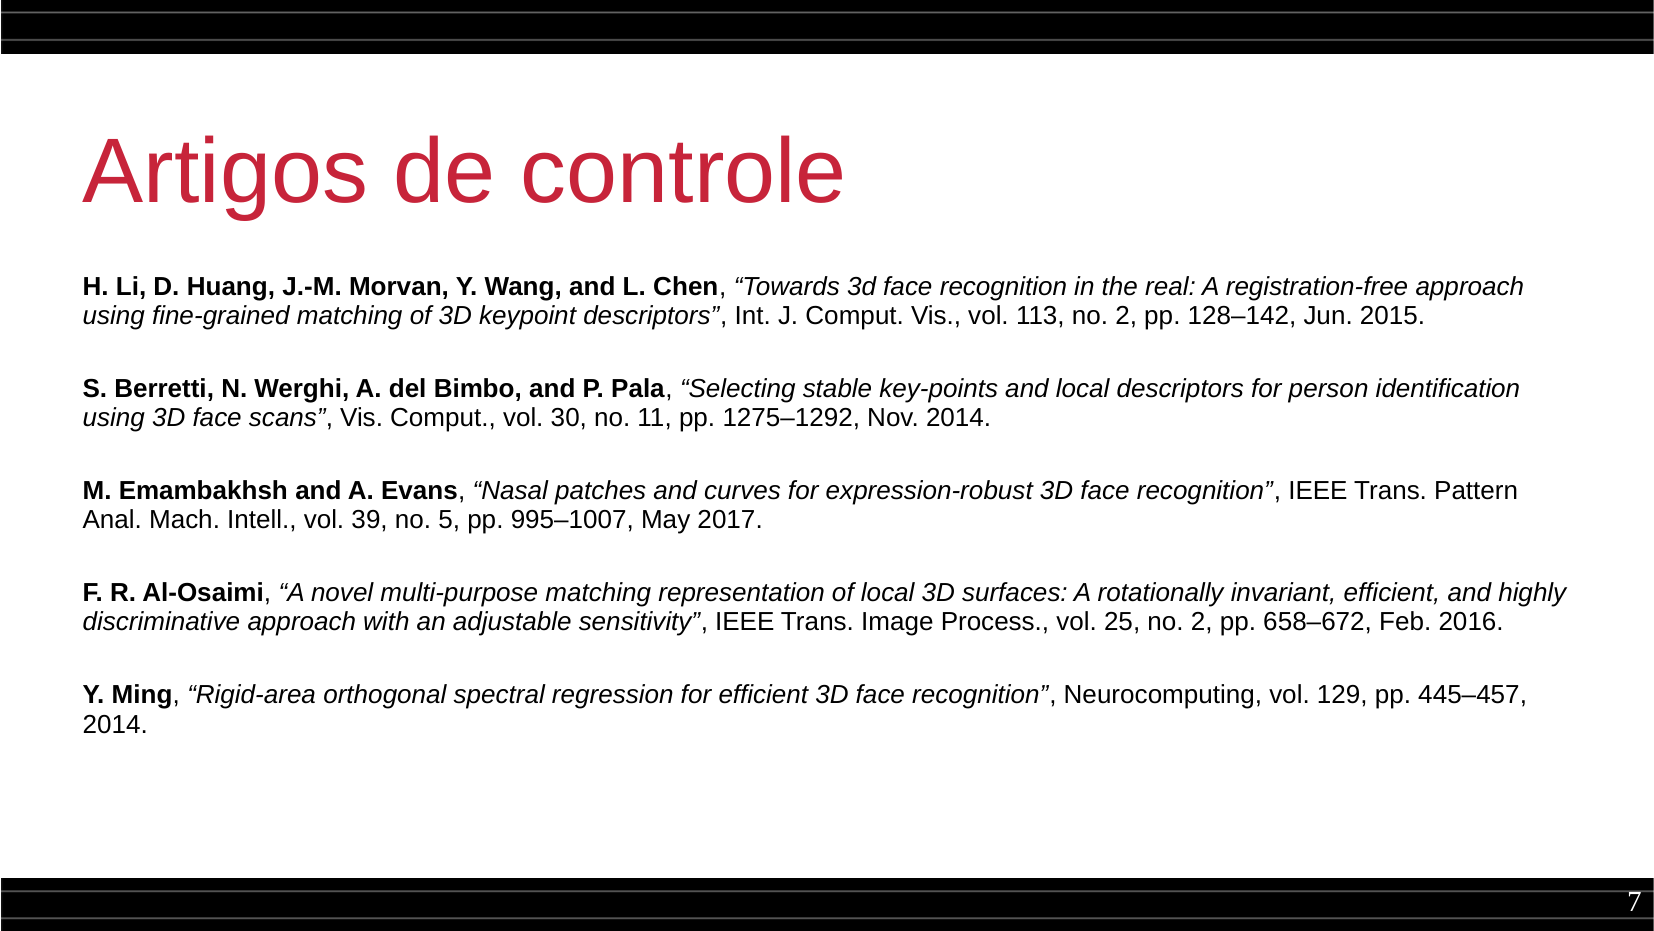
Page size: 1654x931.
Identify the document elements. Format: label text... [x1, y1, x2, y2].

picture [1, 0, 1654, 54]
list H. Li, D. Huang, J.-M. Morvan, Y. Wang, and L. Chen, “Towards 3d face recognition in the real: A registration-free approach using fine-grained matching of 3D keypoint descriptors”, Int. J. Comput. Vis., vol. 113, no. 2, pp. 128–142, Jun. 2015. S. Berretti, N. Werghi, A. del Bimbo, and P. Pala, “Selecting stable key-points and local descriptors for person identification using 3D face scans”, Vis. Comput., vol. 30, no. 11, pp. 1275–1292, Nov. 2014. M. Emambakhsh and A. Evans, “Nasal patches and curves for expression-robust 3D face recognition”, IEEE Trans. Pattern Anal. Mach. Intell., vol. 39, no. 5, pp. 995–1007, May 2017. F. R. Al-Osaimi, “A novel multi-purpose matching representation of local 3D surfaces: A rotationally invariant, efficient, and highly discriminative approach with an adjustable sensitivity”, IEEE Trans. Image Process., vol. 25, no. 2, pp. 658–672, Feb. 2016. Y. Ming, “Rigid-area orthogonal spectral regression for efficient 3D face recognition”, Neurocomputing, vol. 129, pp. 445–457, 2014. [82, 271, 1571, 758]
title Artigos de controle [82, 92, 1571, 249]
picture [1, 878, 1654, 931]
